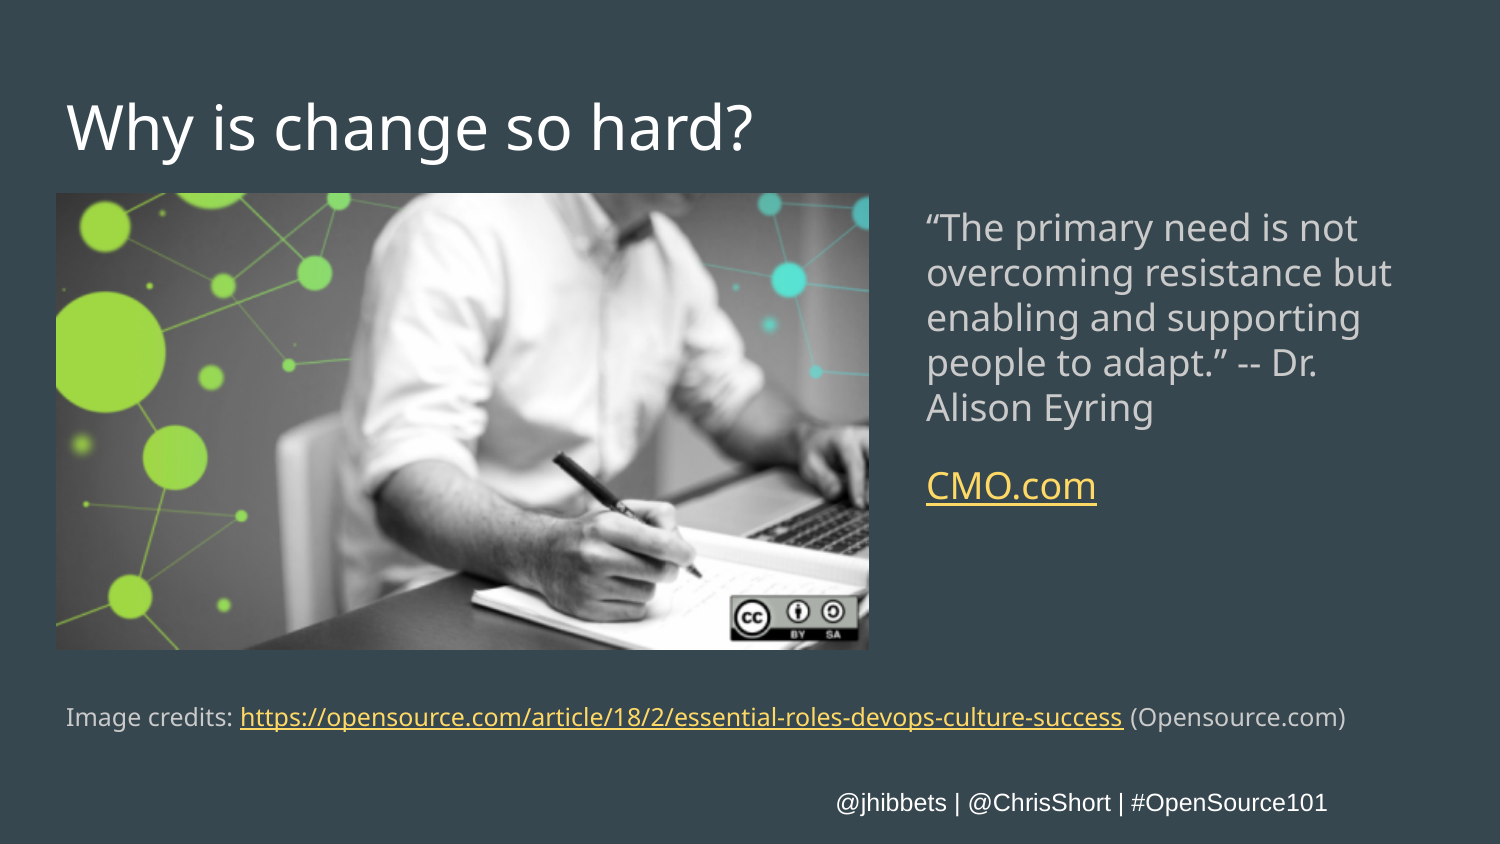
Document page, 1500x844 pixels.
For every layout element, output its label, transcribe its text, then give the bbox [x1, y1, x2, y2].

list “The primary need is not overcoming resistance but enabling and supporting people to adapt.” -- Dr. Alison Eyring CMO.com [911, 189, 1449, 649]
picture [56, 193, 869, 650]
list Image credits: https://opensource.com/article/18/2/essential-roles-devops-culture-success (Opensource.com) [51, 686, 1449, 750]
title Why is change so hard? [51, 72, 1449, 167]
